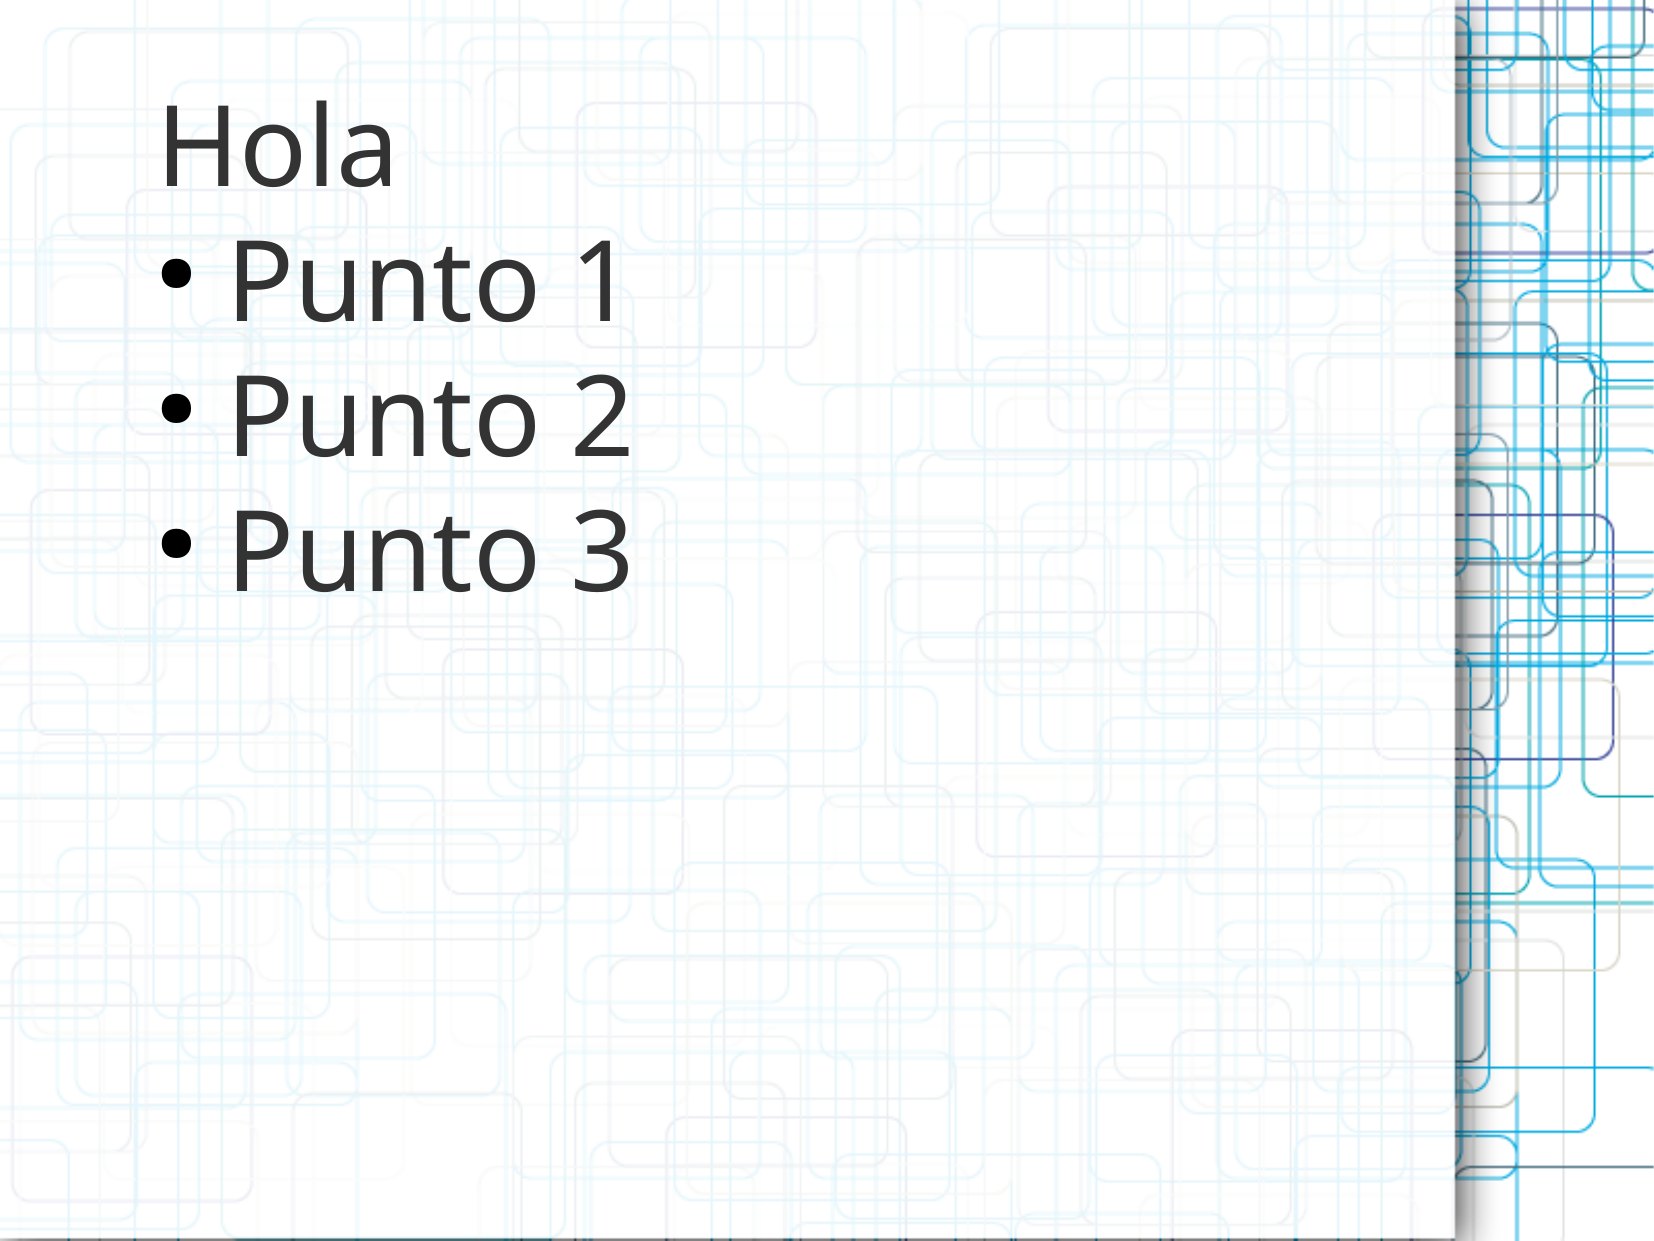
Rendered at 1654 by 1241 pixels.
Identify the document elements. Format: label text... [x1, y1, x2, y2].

picture [0, 0, 1654, 1241]
text_box Hola Punto 1 Punto 2 Punto 3 [141, 66, 886, 757]
